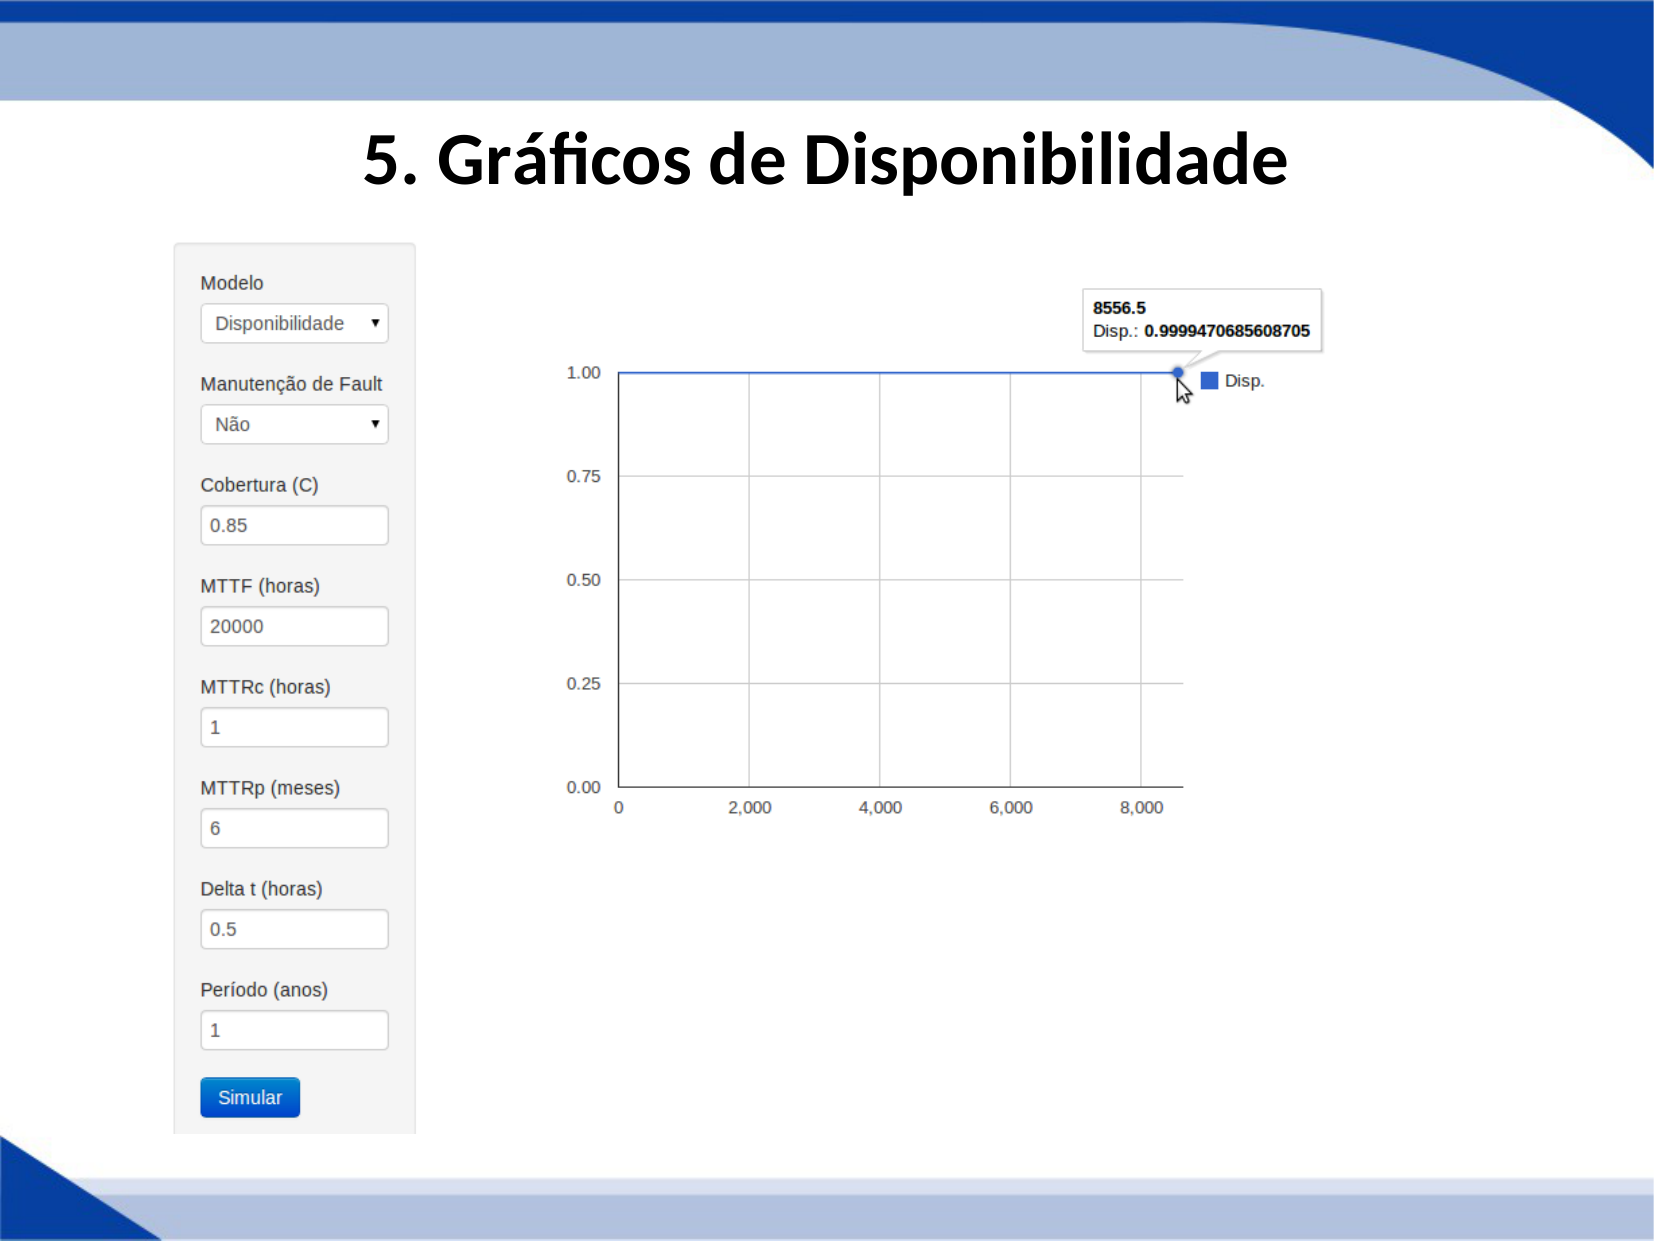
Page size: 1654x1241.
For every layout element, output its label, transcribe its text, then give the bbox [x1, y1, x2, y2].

title 5. Gráficos de Disponibilidade [82, 49, 1571, 257]
picture [0, 0, 1654, 1241]
